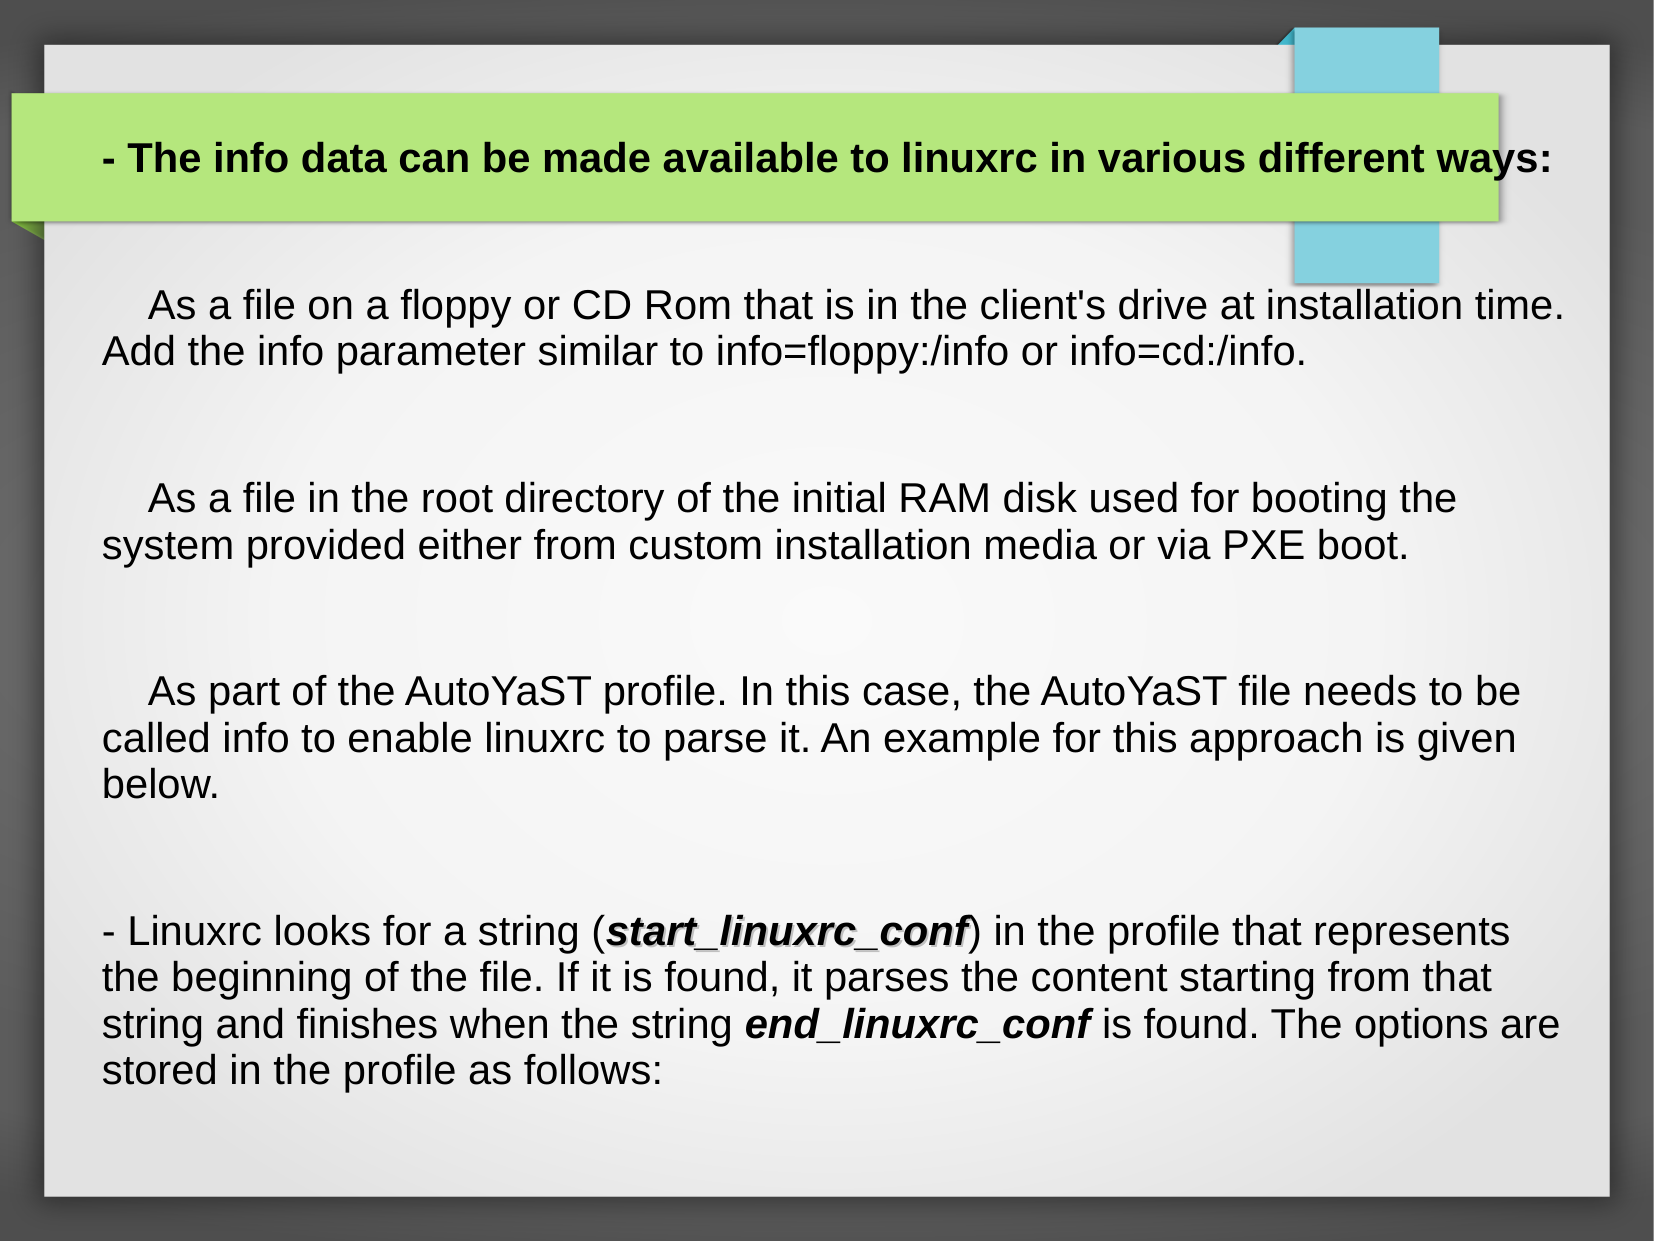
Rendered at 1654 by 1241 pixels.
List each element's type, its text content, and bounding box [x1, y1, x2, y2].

picture [0, 0, 1654, 1241]
list - The info data can be made available to linuxrc in various different ways: As a file on a floppy or CD Rom that is in the client's drive at installation time. Add the info parameter similar to info=floppy:/info or info=cd:/info. As a file in the root directory of the initial RAM disk used for booting the system provided either from custom installation media or via PXE boot. As part of the AutoYaST profile. In this case, the AutoYaST file needs to be called info to enable linuxrc to parse it. An example for this approach is given below. - Linuxrc looks for a string (start_linuxrc_conf) in the profile that represents the beginning of the file. If it is found, it parses the content starting from that string and finishes when the string end_linuxrc_conf is found. The options are stored in the profile as follows: [101, 135, 1576, 1111]
